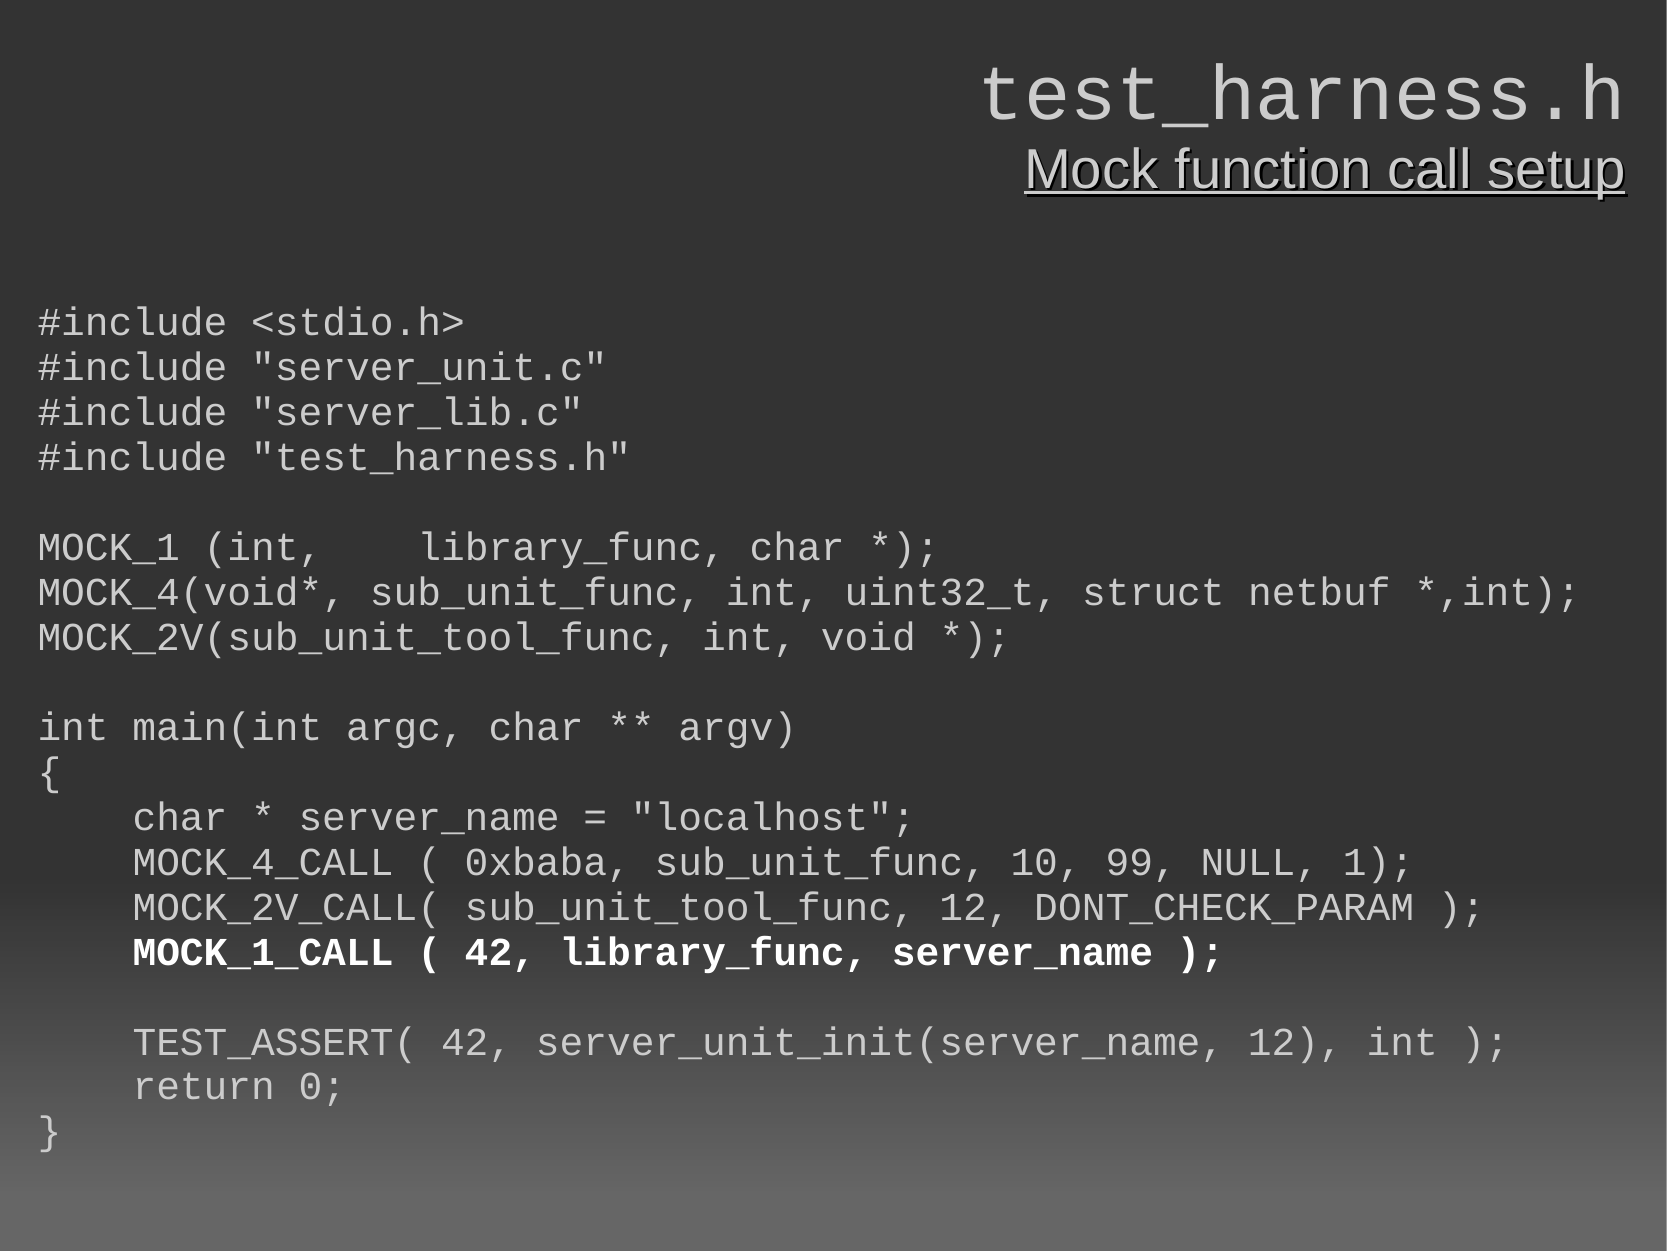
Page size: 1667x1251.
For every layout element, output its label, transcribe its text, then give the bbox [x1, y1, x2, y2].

picture [0, 0, 1667, 1251]
list #include <stdio.h> #include "server_unit.c" #include "server_lib.c" #include "test_harness.h" MOCK_1 (int, library_func, char *); MOCK_4(void*, sub_unit_func, int, uint32_t, struct netbuf *,int); MOCK_2V(sub_unit_tool_func, int, void *); int main(int argc, char ** argv) { char * server_name = "localhost"; MOCK_4_CALL ( 0xbaba, sub_unit_func, 10, 99, NULL, 1); MOCK_2V_CALL( sub_unit_tool_func, 12, DONT_CHECK_PARAM ); MOCK_1_CALL ( 42, library_func, server_name ); TEST_ASSERT( 42, server_unit_init(server_name, 12), int ); return 0; } [37, 299, 1659, 1239]
title test_harness.h Mock function call setup [39, 49, 1626, 233]
